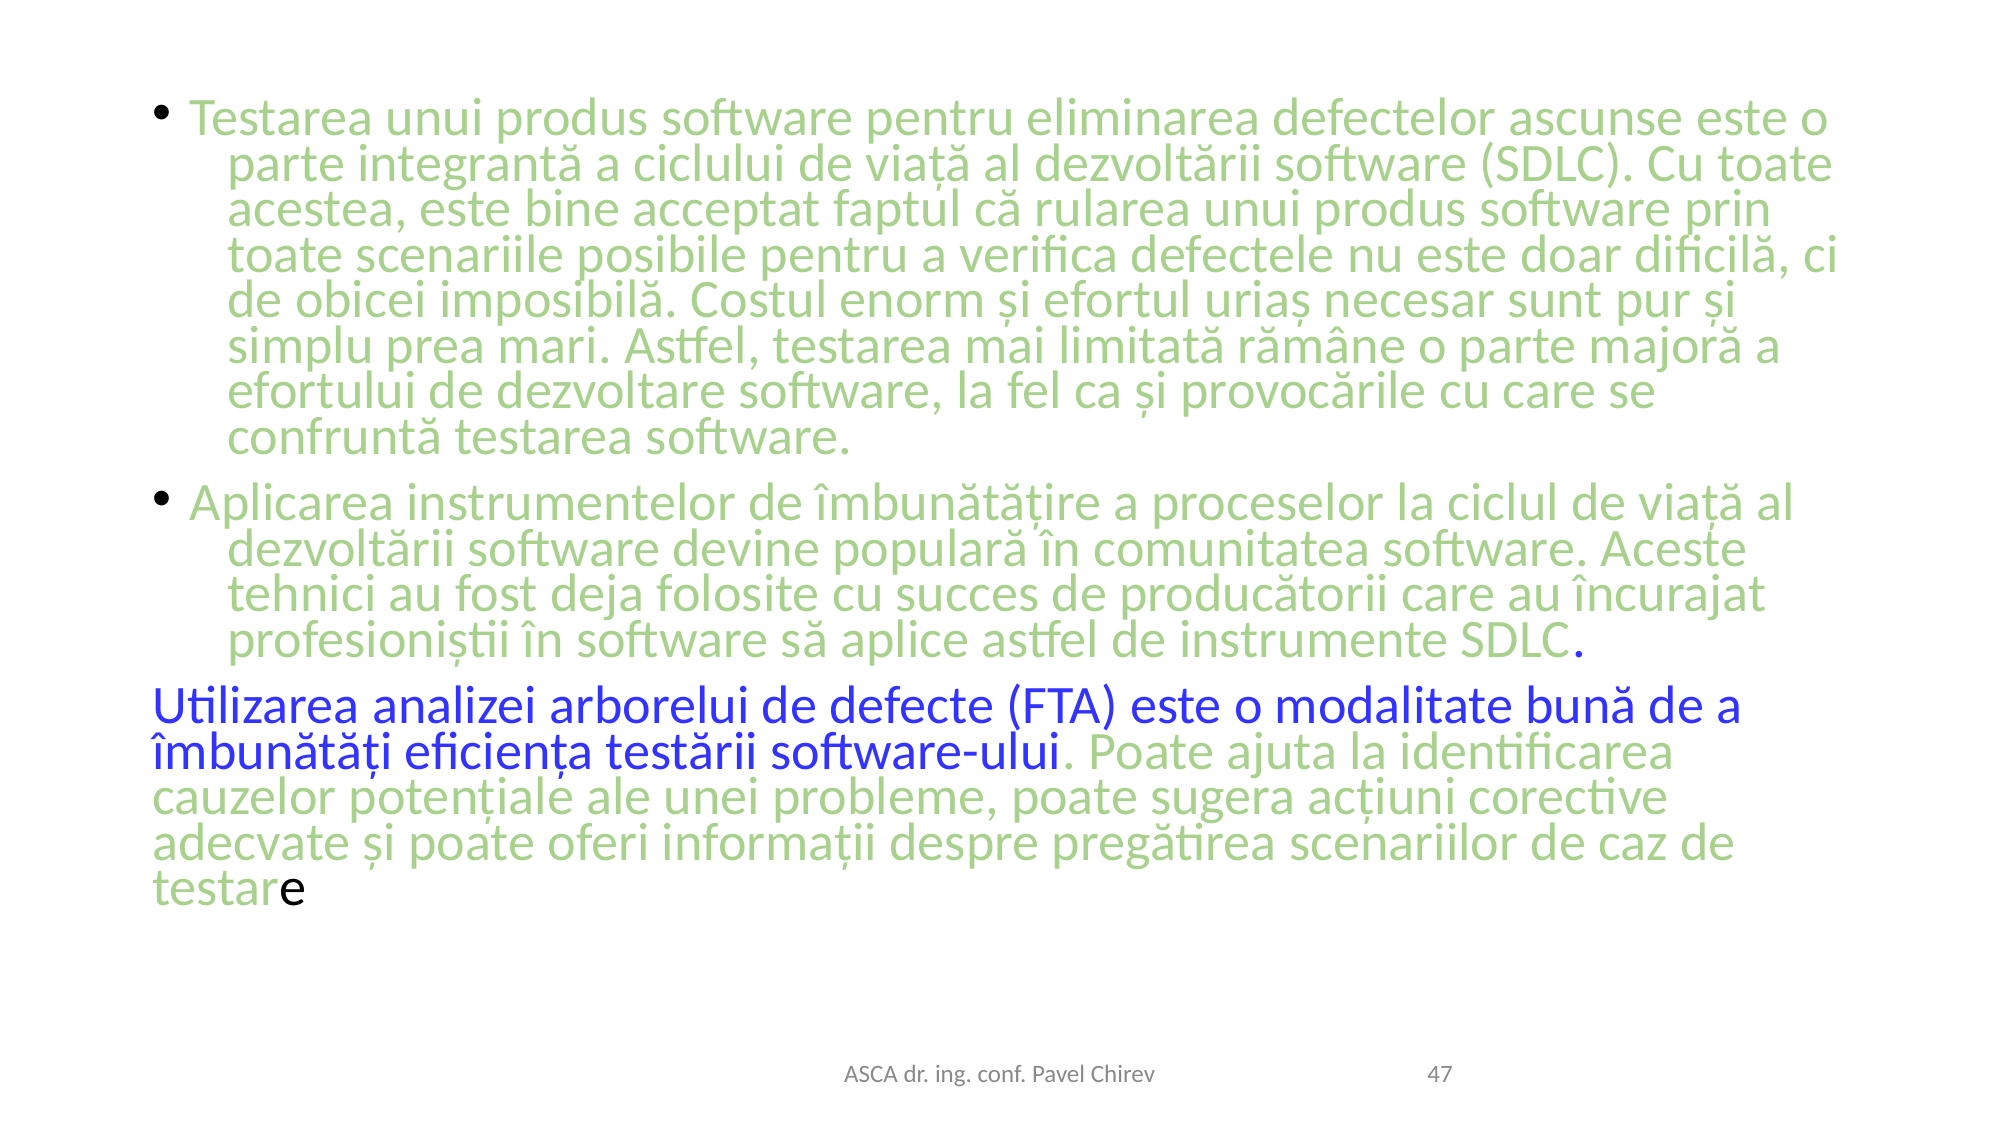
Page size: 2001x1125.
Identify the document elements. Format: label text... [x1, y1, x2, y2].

text_box [1412, 1042, 1863, 1103]
list Testarea unui produs software pentru eliminarea defectelor ascunse este o parte integrantă a ciclului de viață al dezvoltării software (SDLC). Cu toate acestea, este bine acceptat faptul că rularea unui produs software prin toate scenariile posibile pentru a verifica defectele nu este doar dificilă, ci de obicei imposibilă. Costul enorm și efortul uriaș necesar sunt pur și simplu prea mari. Astfel, testarea mai limitată rămâne o parte majoră a efortului de dezvoltare software, la fel ca și provocările cu care se confruntă testarea software. Aplicarea instrumentelor de îmbunătățire a proceselor la ciclul de viață al dezvoltării software devine populară în comunitatea software. Aceste tehnici au fost deja folosite cu succes de producătorii care au încurajat profesioniștii în software să aplice astfel de instrumente SDLC. Utilizarea analizei arborelui de defecte (FTA) este o modalitate bună de a îmbunătăți eficiența testării software-ului. Poate ajuta la identificarea cauzelor potențiale ale unei probleme, poate sugera acțiuni corective adecvate și poate oferi informații despre pregătirea scenariilor de caz de testare [137, 91, 1863, 1014]
text_box ASCA dr. ing. conf. Pavel Chirev [662, 1042, 1338, 1103]
